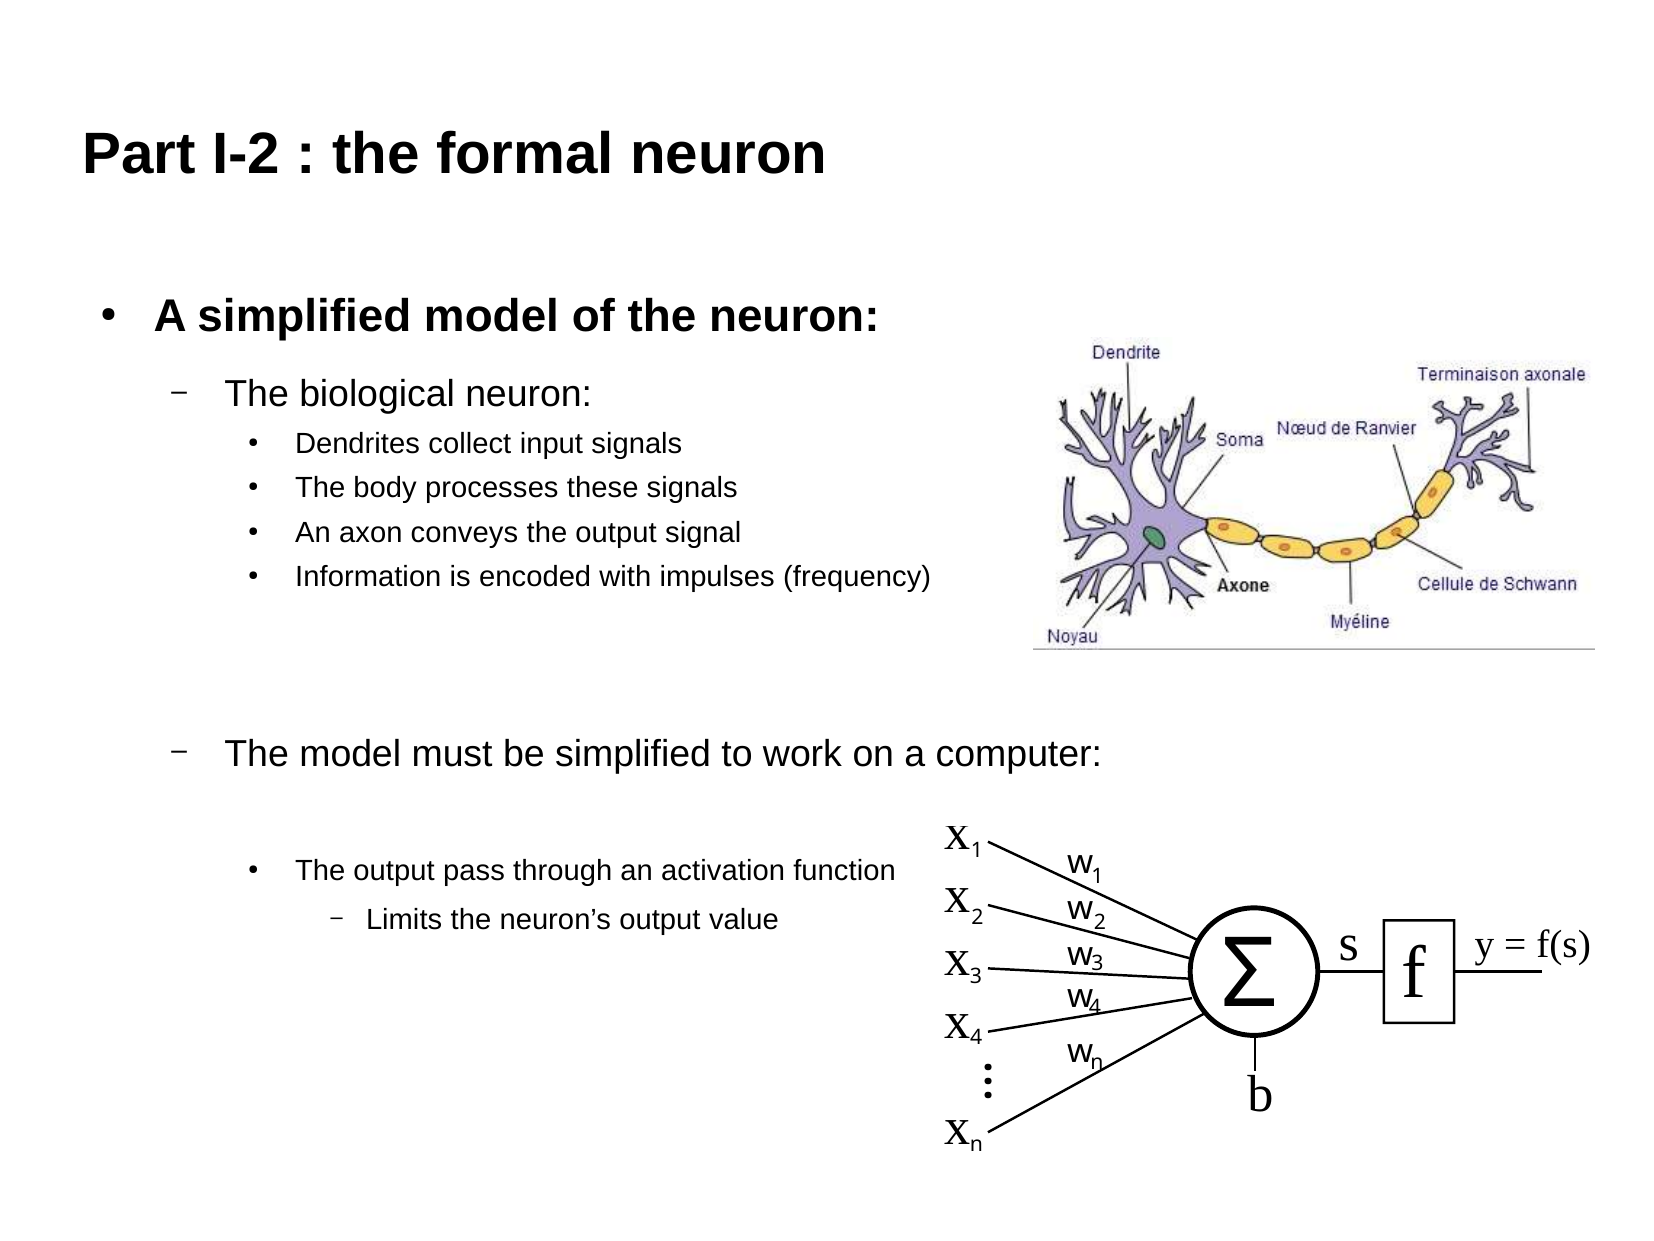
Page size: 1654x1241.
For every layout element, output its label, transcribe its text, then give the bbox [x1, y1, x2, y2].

list A simplified model of the neuron: The biological neuron: Dendrites collect input signals The body processes these signals An axon conveys the output signal Information is encoded with impulses (frequency) The model must be simplified to work on a computer: The output pass through an activation function Limits the neuron’s output value [82, 290, 1571, 1182]
title Part I-2 : the formal neuron [82, 49, 1571, 257]
picture [1033, 337, 1595, 650]
picture [944, 826, 1610, 1152]
